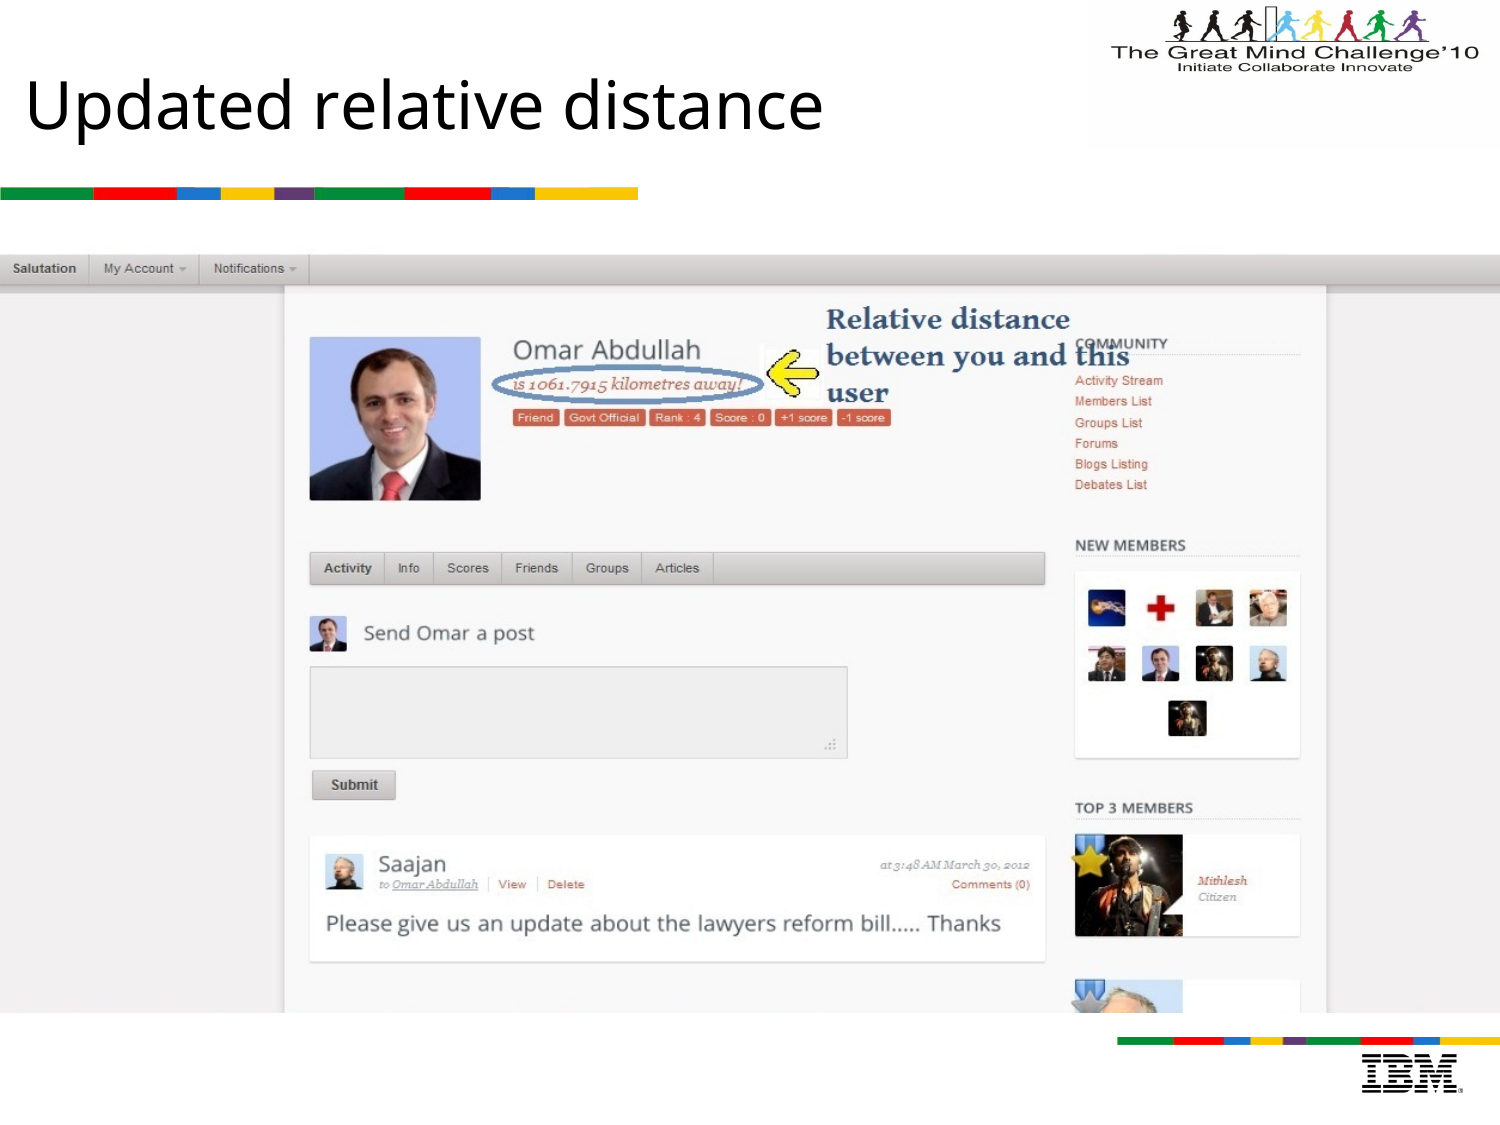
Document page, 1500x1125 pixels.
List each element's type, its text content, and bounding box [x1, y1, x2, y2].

picture [0, 187, 638, 200]
picture [1117, 1037, 1500, 1045]
text_box Updated relative distance [37, 55, 814, 150]
picture [0, 210, 1500, 1013]
picture [1362, 1054, 1463, 1093]
picture [1087, 0, 1500, 150]
